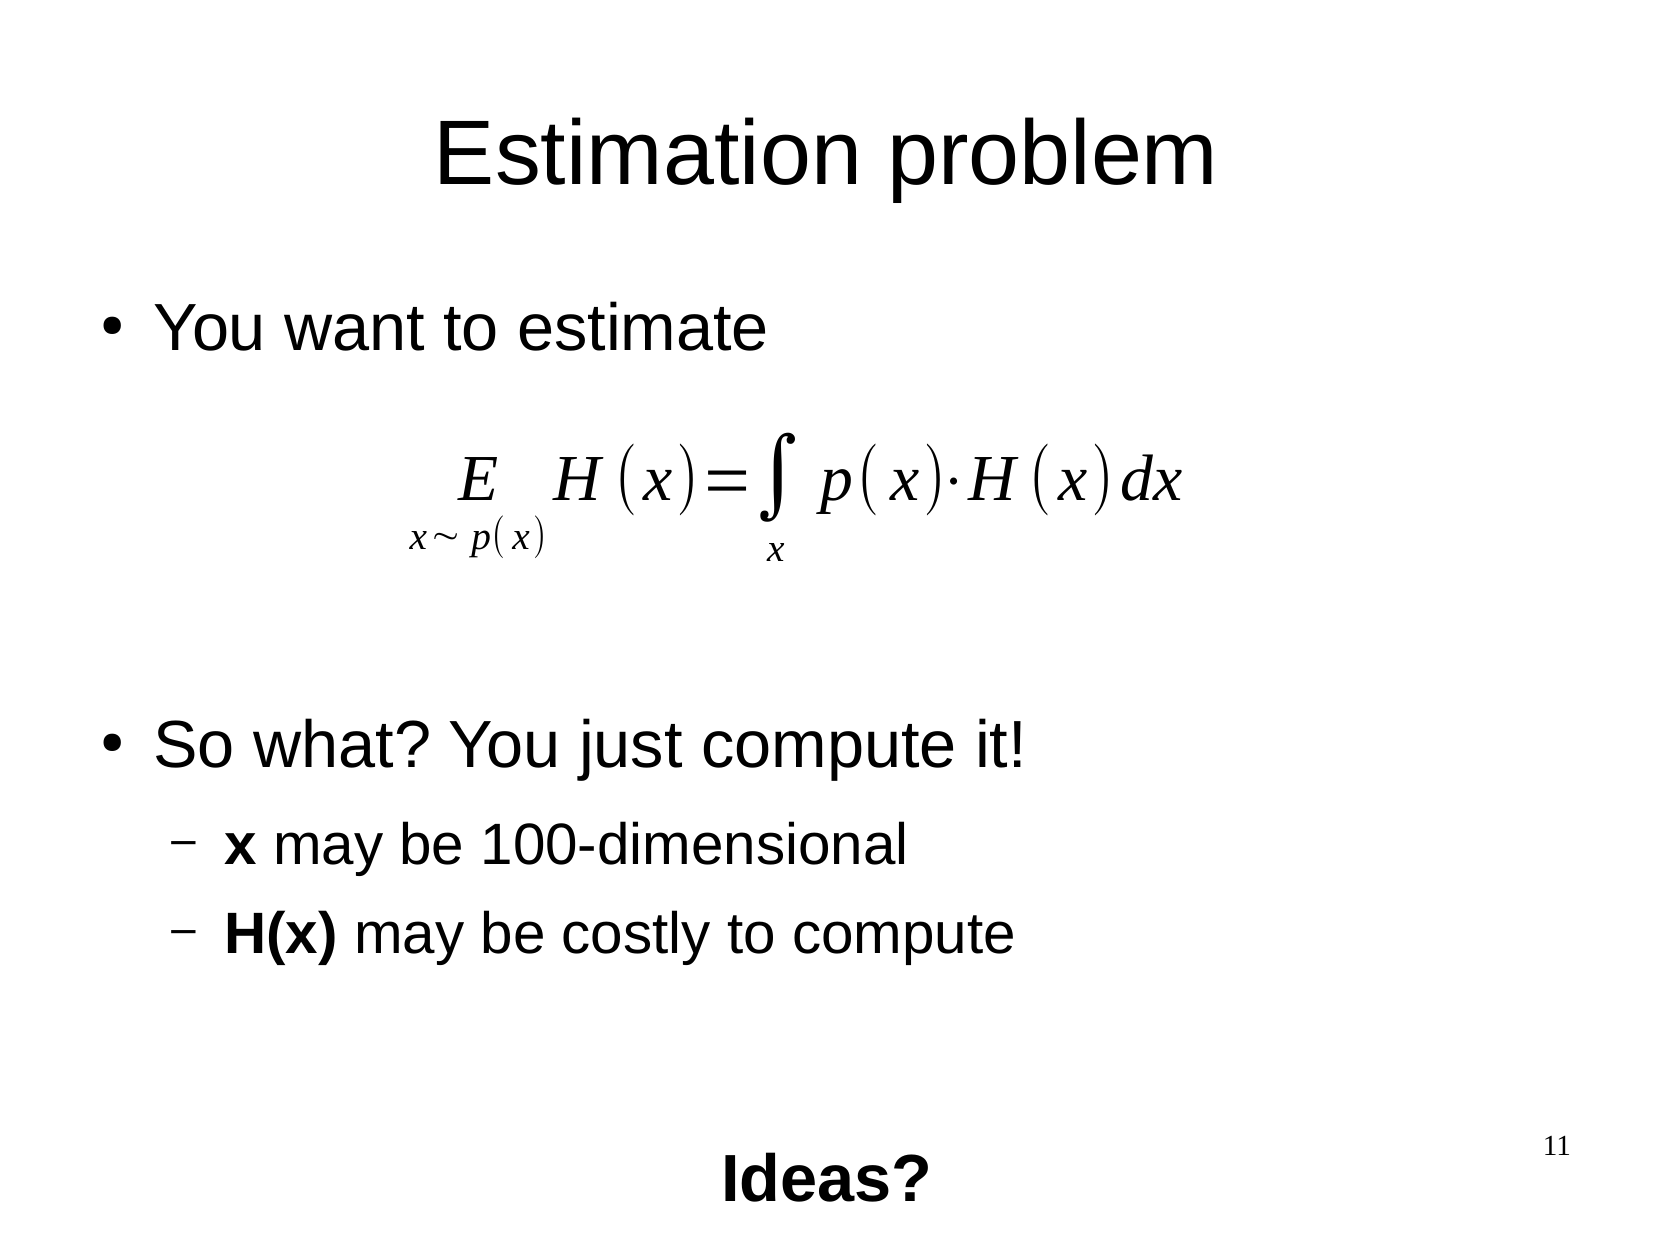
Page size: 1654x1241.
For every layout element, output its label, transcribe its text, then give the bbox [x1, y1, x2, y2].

title Estimation problem [82, 49, 1571, 257]
text_box Ideas? [650, 1140, 1149, 1231]
list You want to estimate So what? You just compute it! x may be 100-dimensional H(x) may be costly to compute [82, 290, 1571, 1156]
chart [393, 426, 1203, 570]
